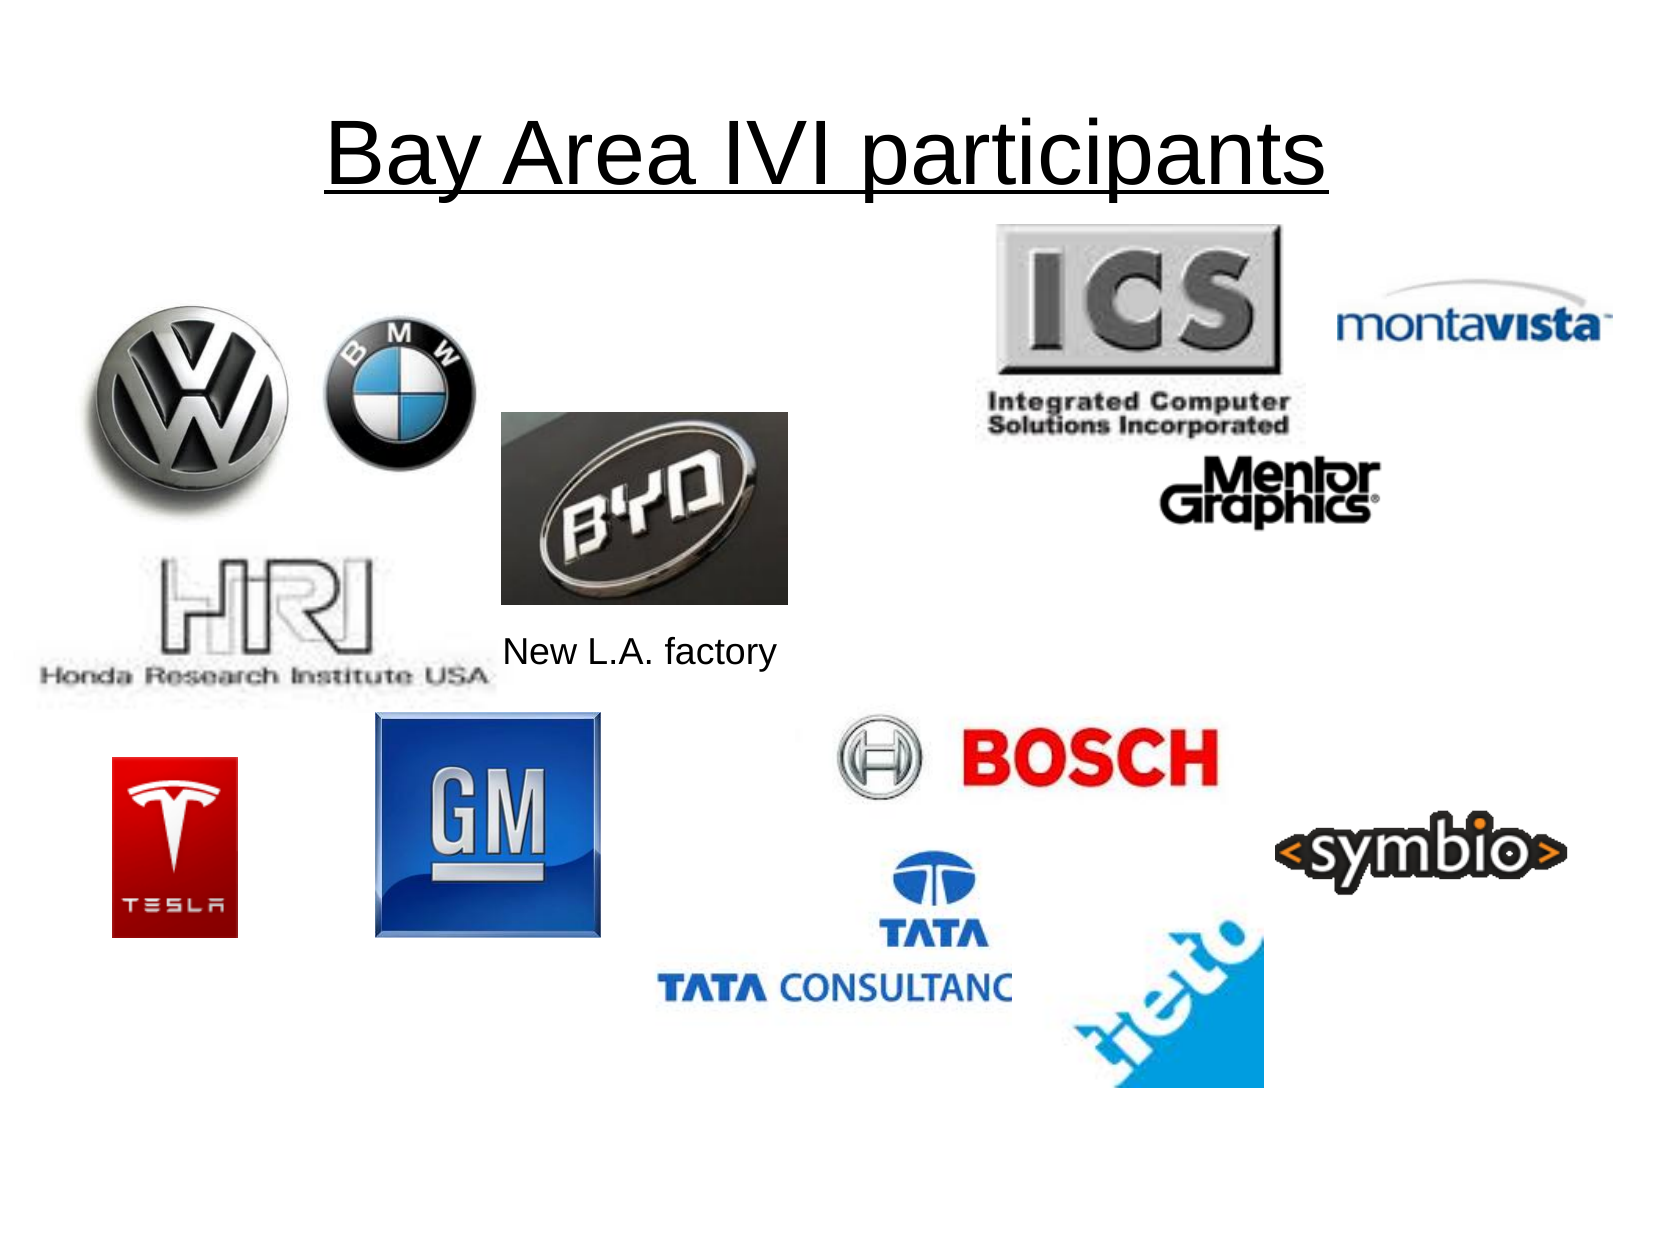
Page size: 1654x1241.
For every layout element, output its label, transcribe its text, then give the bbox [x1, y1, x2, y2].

picture [1337, 262, 1613, 375]
text_box New L.A. factory [487, 623, 793, 680]
picture [13, 299, 788, 938]
picture [975, 224, 1388, 538]
picture [112, 757, 238, 938]
picture [631, 692, 1588, 1088]
title Bay Area IVI participants [82, 49, 1571, 257]
